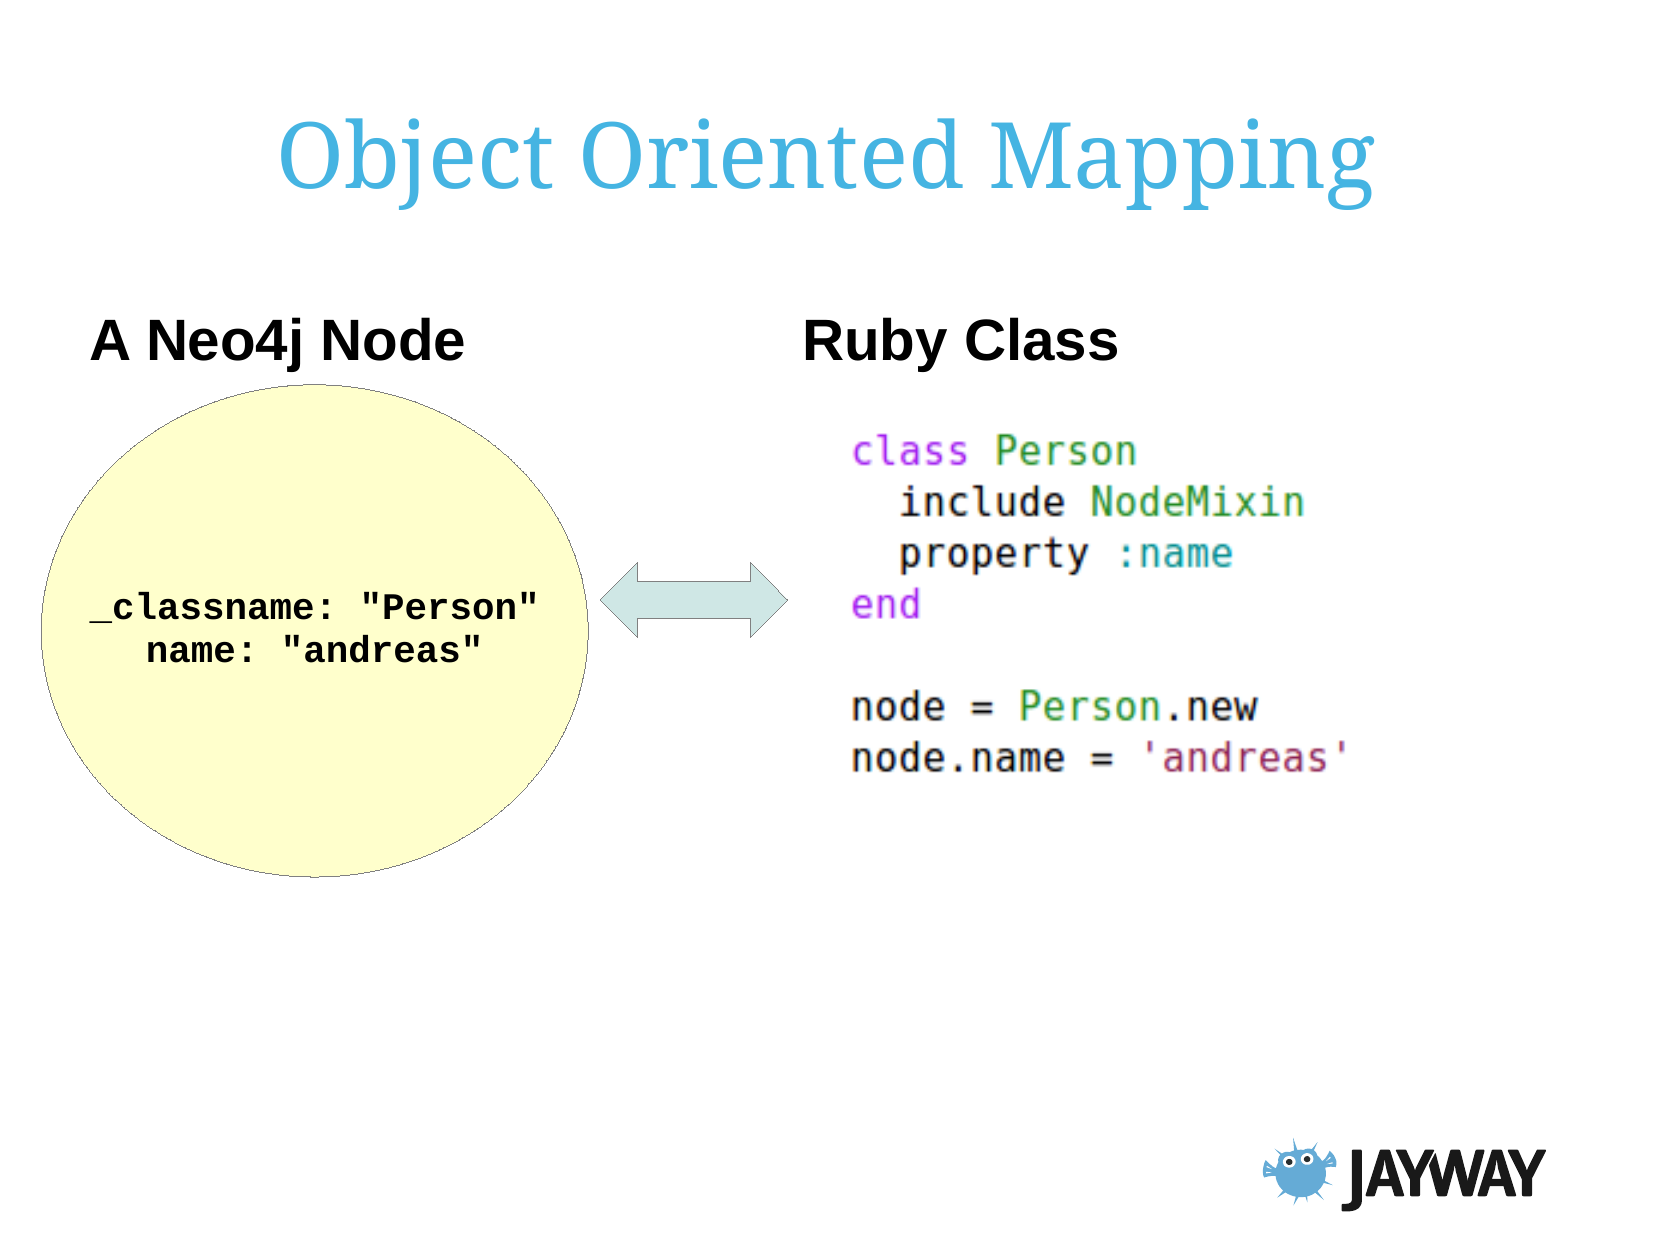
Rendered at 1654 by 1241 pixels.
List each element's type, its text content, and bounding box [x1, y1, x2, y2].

picture [825, 412, 1405, 826]
text_box Ruby Class [787, 299, 1238, 413]
text_box A Neo4j Node [75, 299, 526, 413]
text_box [600, 562, 788, 638]
title Object Oriented Mapping [82, 49, 1571, 257]
text_box _classname: "Person" name: "andreas" [41, 413, 589, 878]
